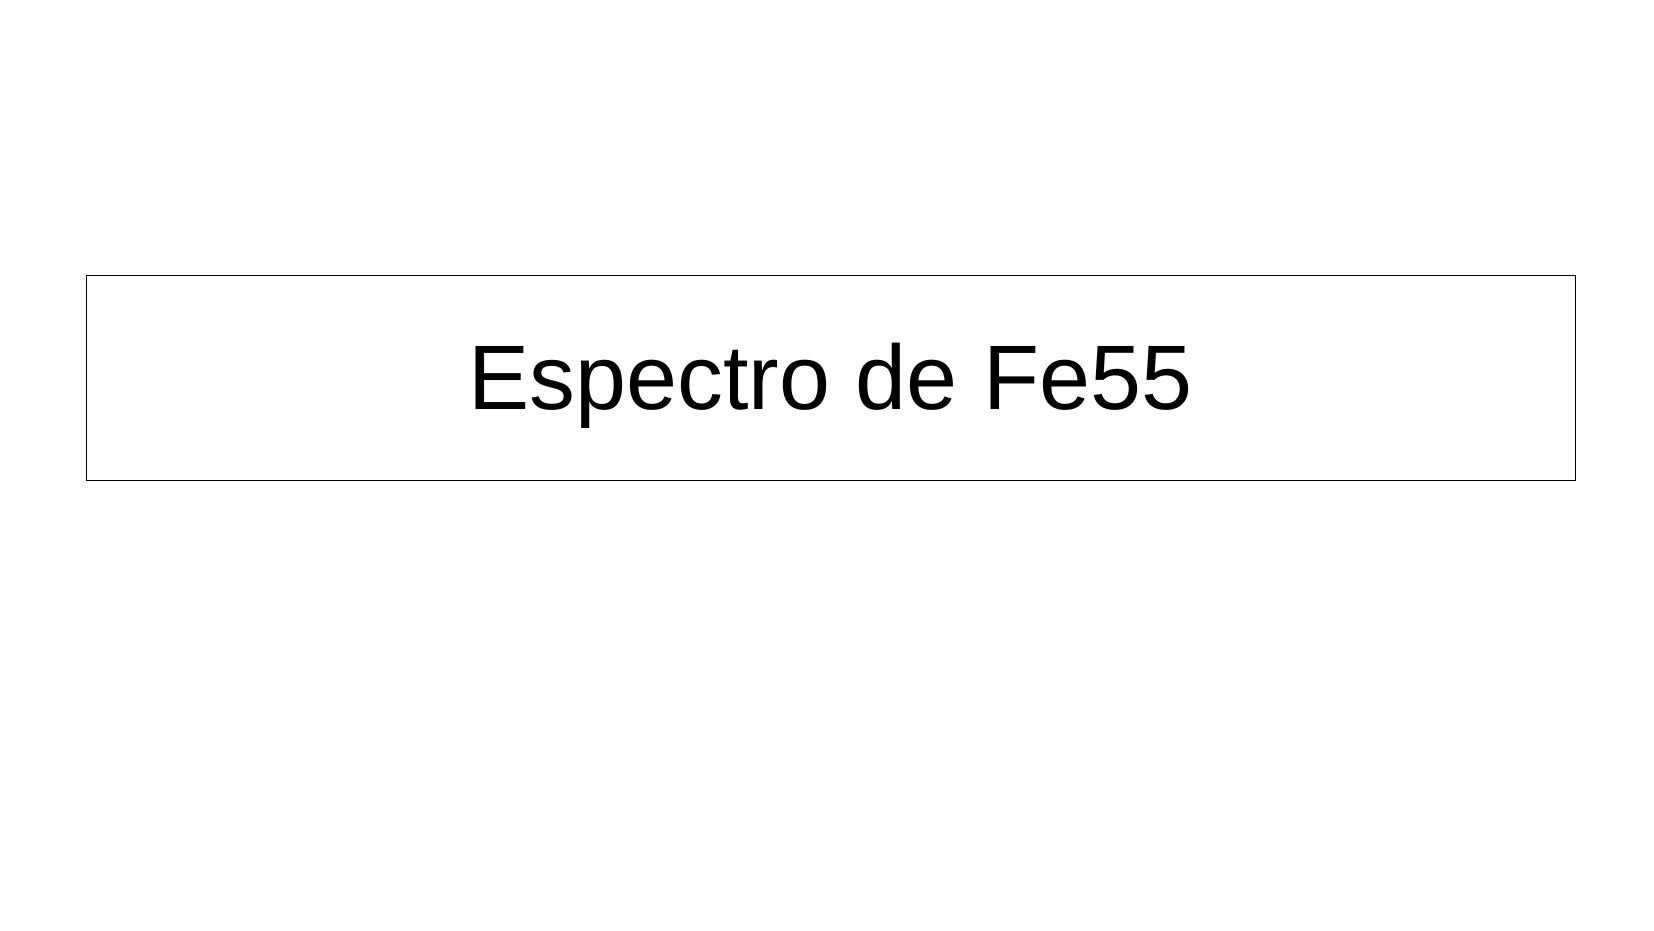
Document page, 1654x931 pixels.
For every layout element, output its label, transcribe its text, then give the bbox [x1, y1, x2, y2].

title Espectro de Fe55 [86, 275, 1576, 481]
